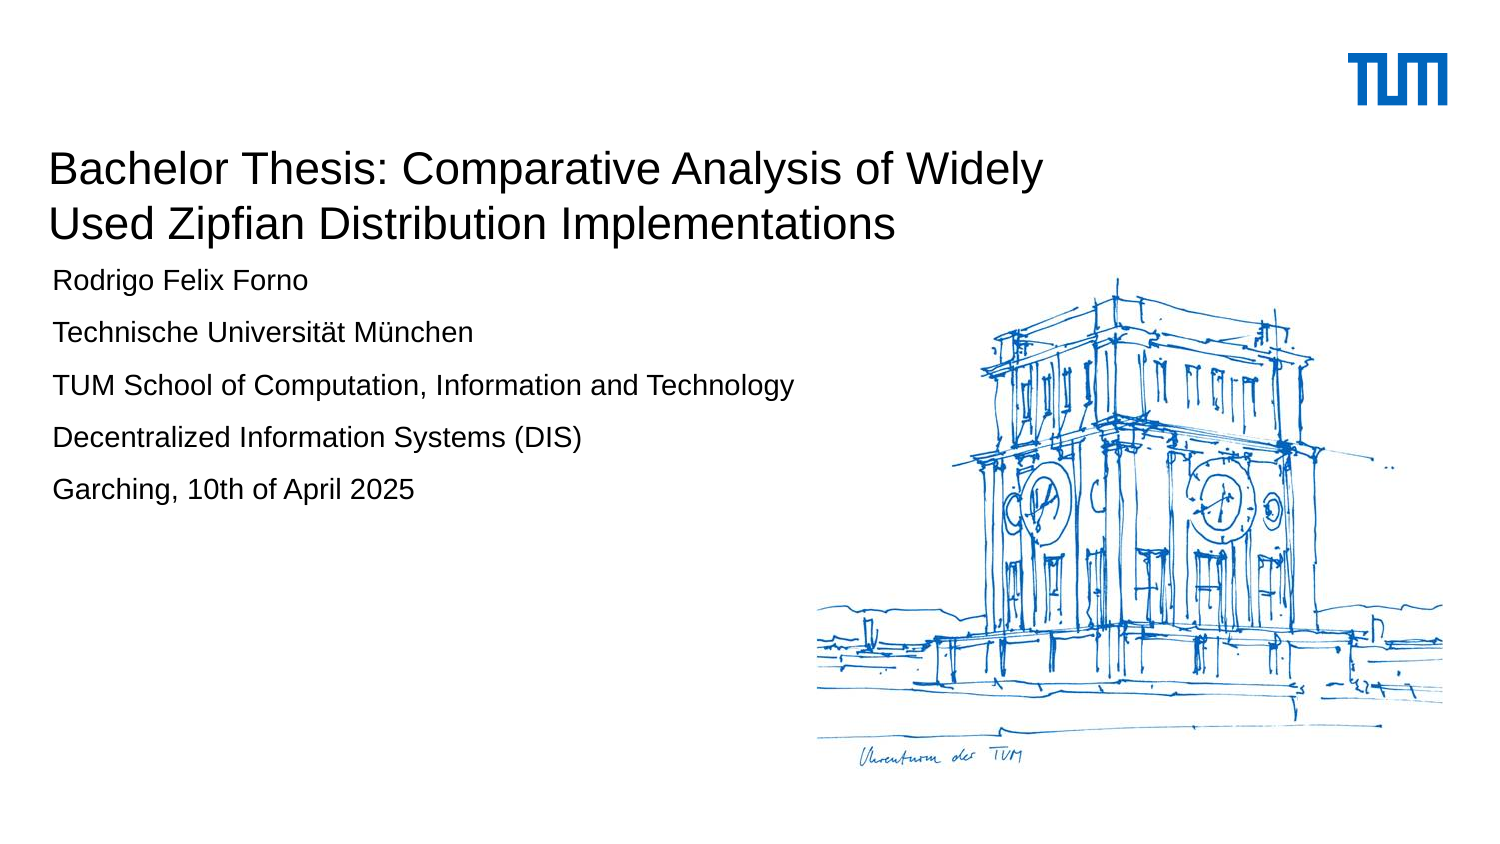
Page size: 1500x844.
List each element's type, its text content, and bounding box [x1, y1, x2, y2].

title Bachelor Thesis: Comparative Analysis of Widely Used Zipfian Distribution Implementations [48, 138, 1444, 202]
picture [816, 401, 1443, 789]
list Rodrigo Felix Forno Technische Universität München TUM School of Computation, Information and Technology Decentralized Information Systems (DIS) Garching, 10th of April 2025 [52, 243, 1449, 401]
